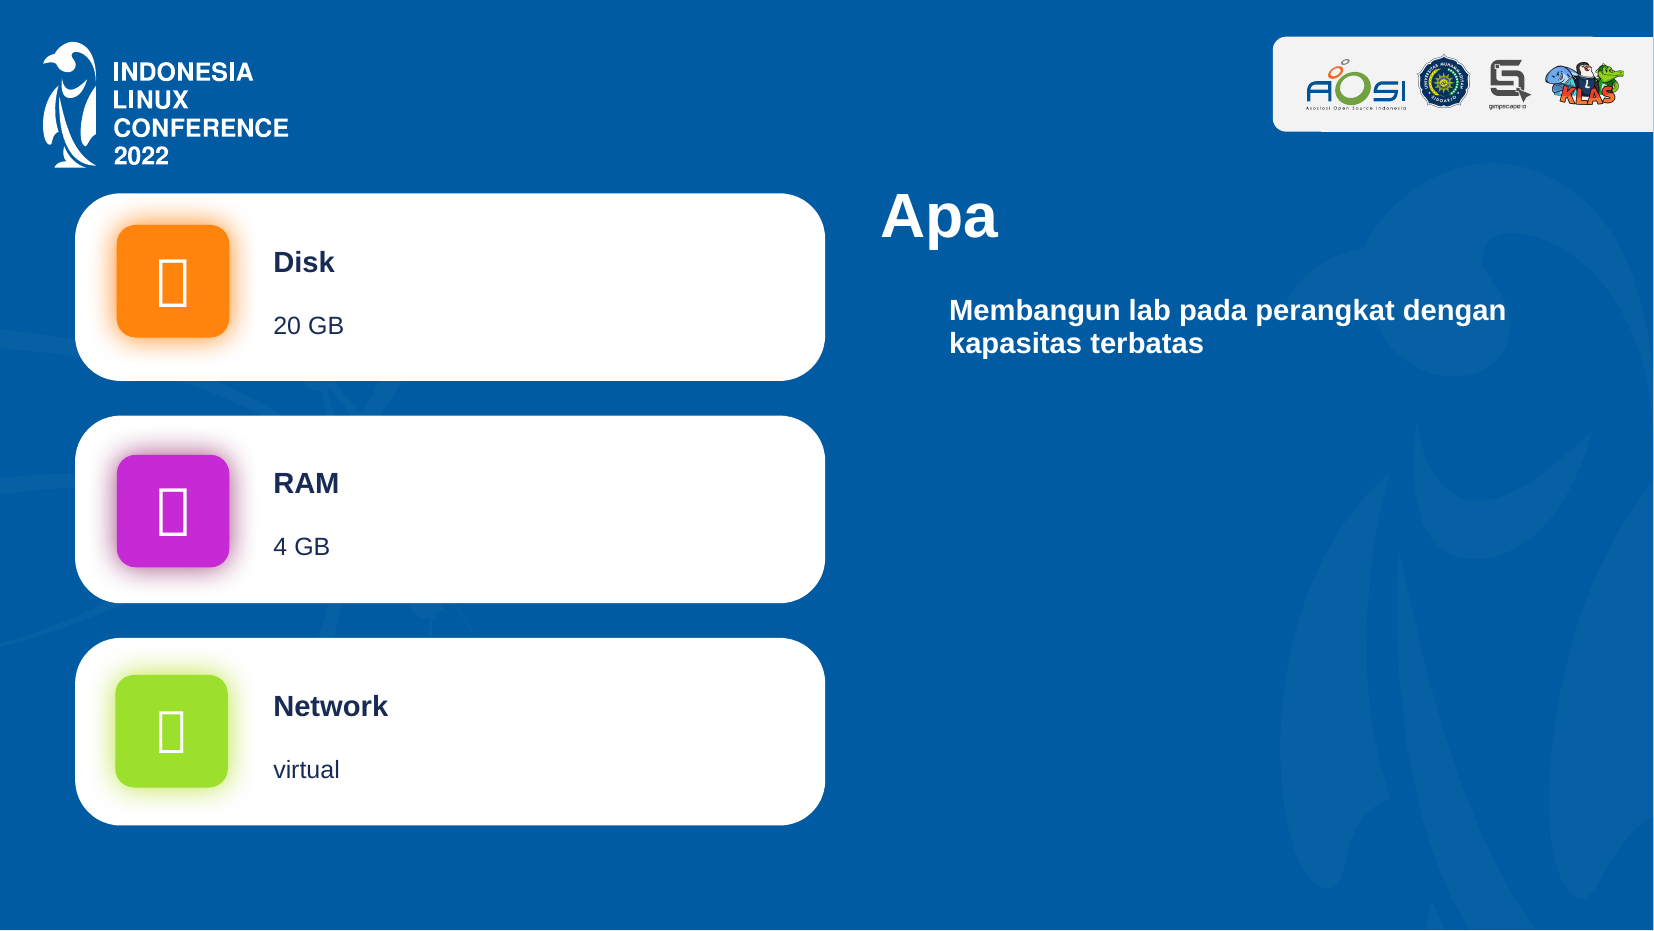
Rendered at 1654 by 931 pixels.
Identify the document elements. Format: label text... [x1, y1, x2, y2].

text_box [75, 637, 826, 826]
text_box  [116, 454, 230, 568]
text_box  [115, 674, 228, 788]
text_box [75, 415, 826, 604]
text_box  [116, 224, 230, 338]
title Apa [880, 181, 1593, 294]
text_box Disk 20 GB [237, 232, 788, 354]
picture [1545, 62, 1624, 105]
text_box [75, 193, 826, 381]
text_box Network virtual [237, 676, 788, 798]
text_box Membangun lab pada perangkat dengan kapasitas terbatas [913, 293, 1576, 826]
picture [1417, 54, 1471, 108]
text_box RAM 4 GB [237, 453, 788, 576]
